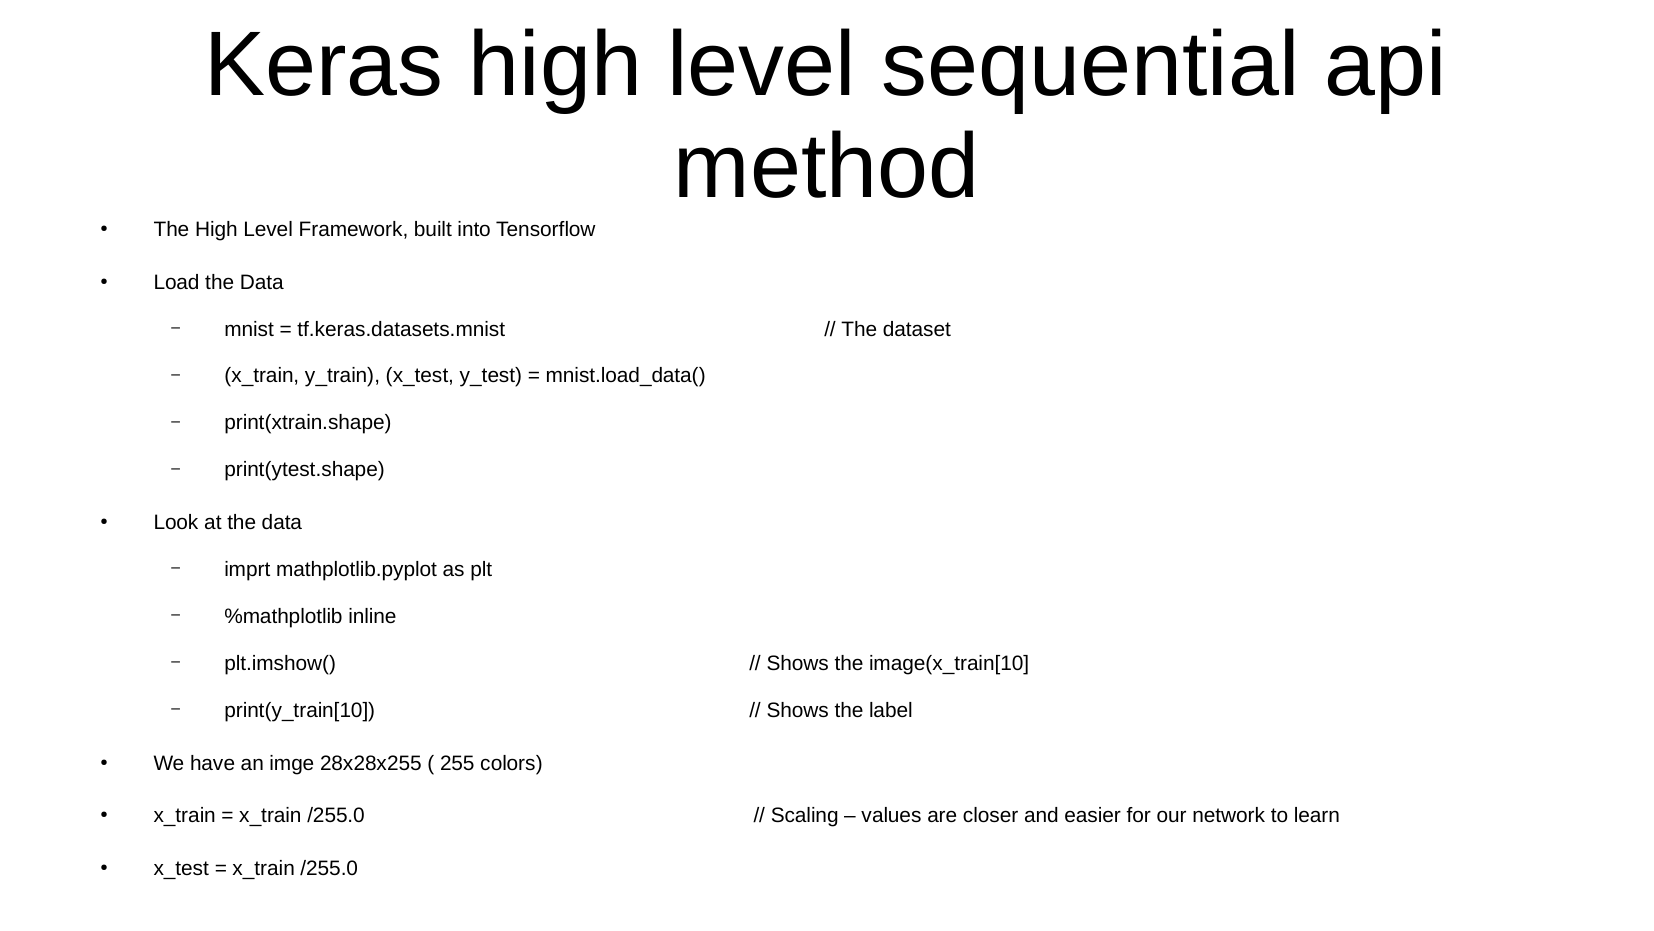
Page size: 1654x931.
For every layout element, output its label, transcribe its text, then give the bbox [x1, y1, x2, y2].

title Keras high level sequential api method [82, 12, 1571, 217]
list The High Level Framework, built into Tensorflow Load the Data mnist = tf.keras.datasets.mnist // The dataset (x_train, y_train), (x_test, y_test) = mnist.load_data() print(xtrain.shape) print(ytest.shape) Look at the data imprt mathplotlib.pyplot as plt %mathplotlib inline plt.imshow() // Shows the image(x_train[10] print(y_train[10]) // Shows the label We have an imge 28x28x255 ( 255 colors) x_train = x_train /255.0 // Scaling – values are closer and easier for our network to learn x_test = x_train /255.0 [82, 217, 1636, 901]
